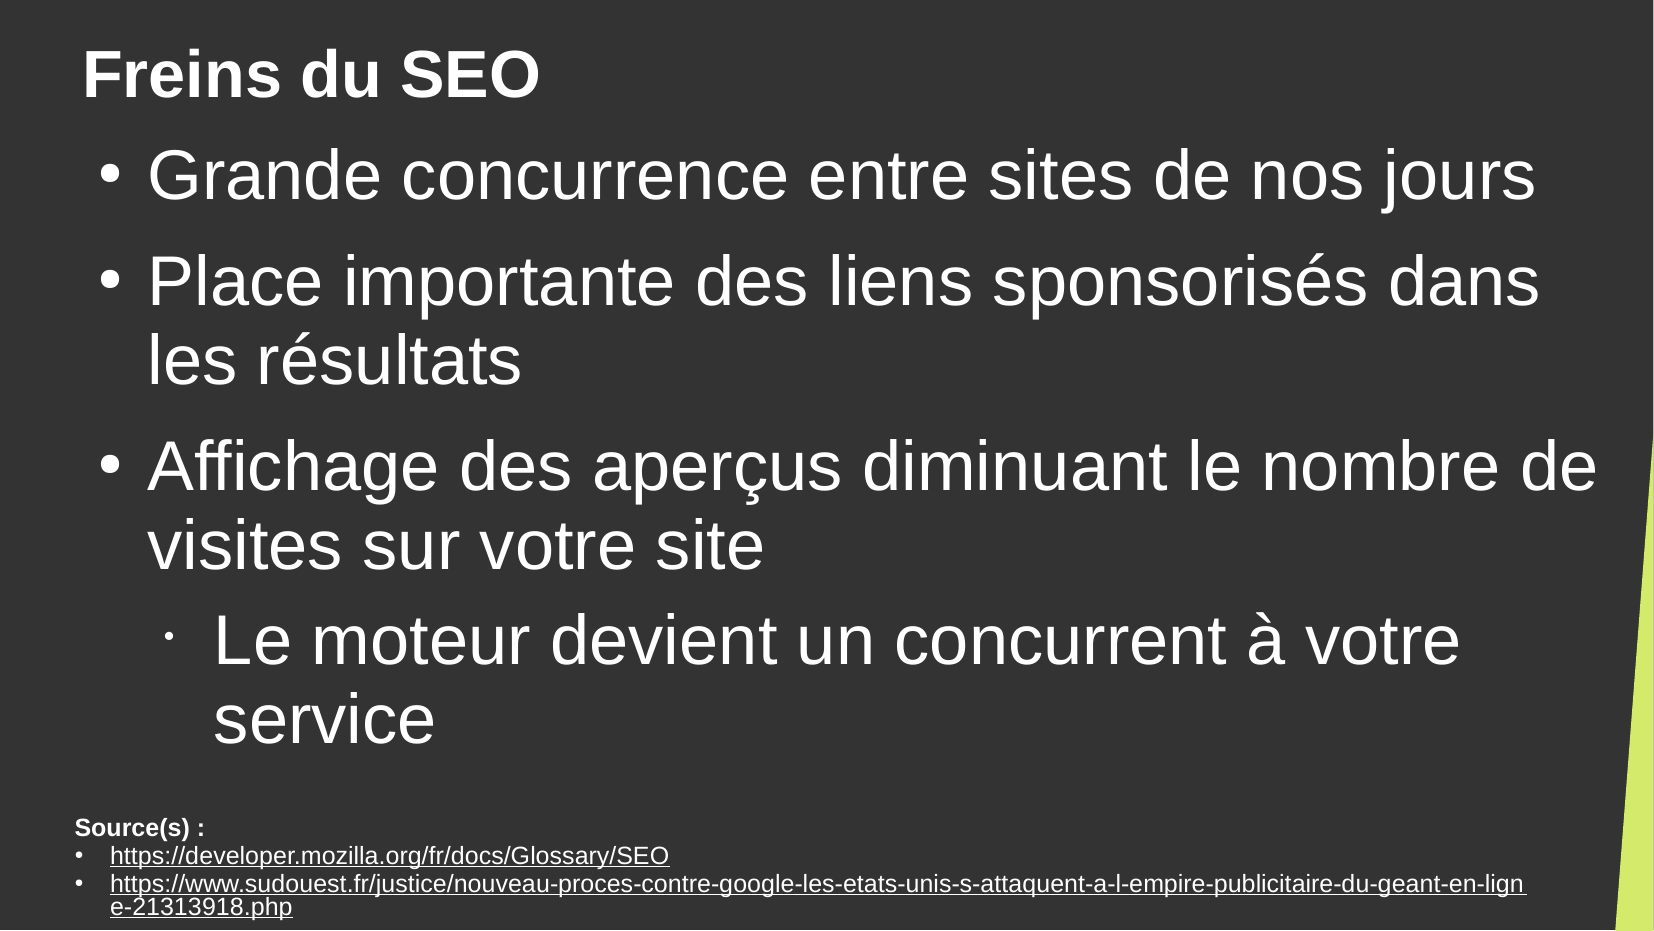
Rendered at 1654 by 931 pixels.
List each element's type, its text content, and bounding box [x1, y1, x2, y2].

text_box [1615, 424, 1654, 931]
text_box Source(s) : https://developer.mozilla.org/fr/docs/Glossary/SEO https://www.sudouest.fr/justice/nouveau-proces-contre-google-les-etats-unis-s-attaquent-a-l-empire-publicitaire-du-geant-en-ligne-21313918.php [59, 785, 1545, 906]
list Grande concurrence entre sites de nos jours Place importante des liens sponsorisés dans les résultats Affichage des aperçus diminuant le nombre de visites sur votre site Le moteur devient un concurrent à votre service [80, 135, 1620, 768]
title Freins du SEO [82, 36, 1571, 122]
